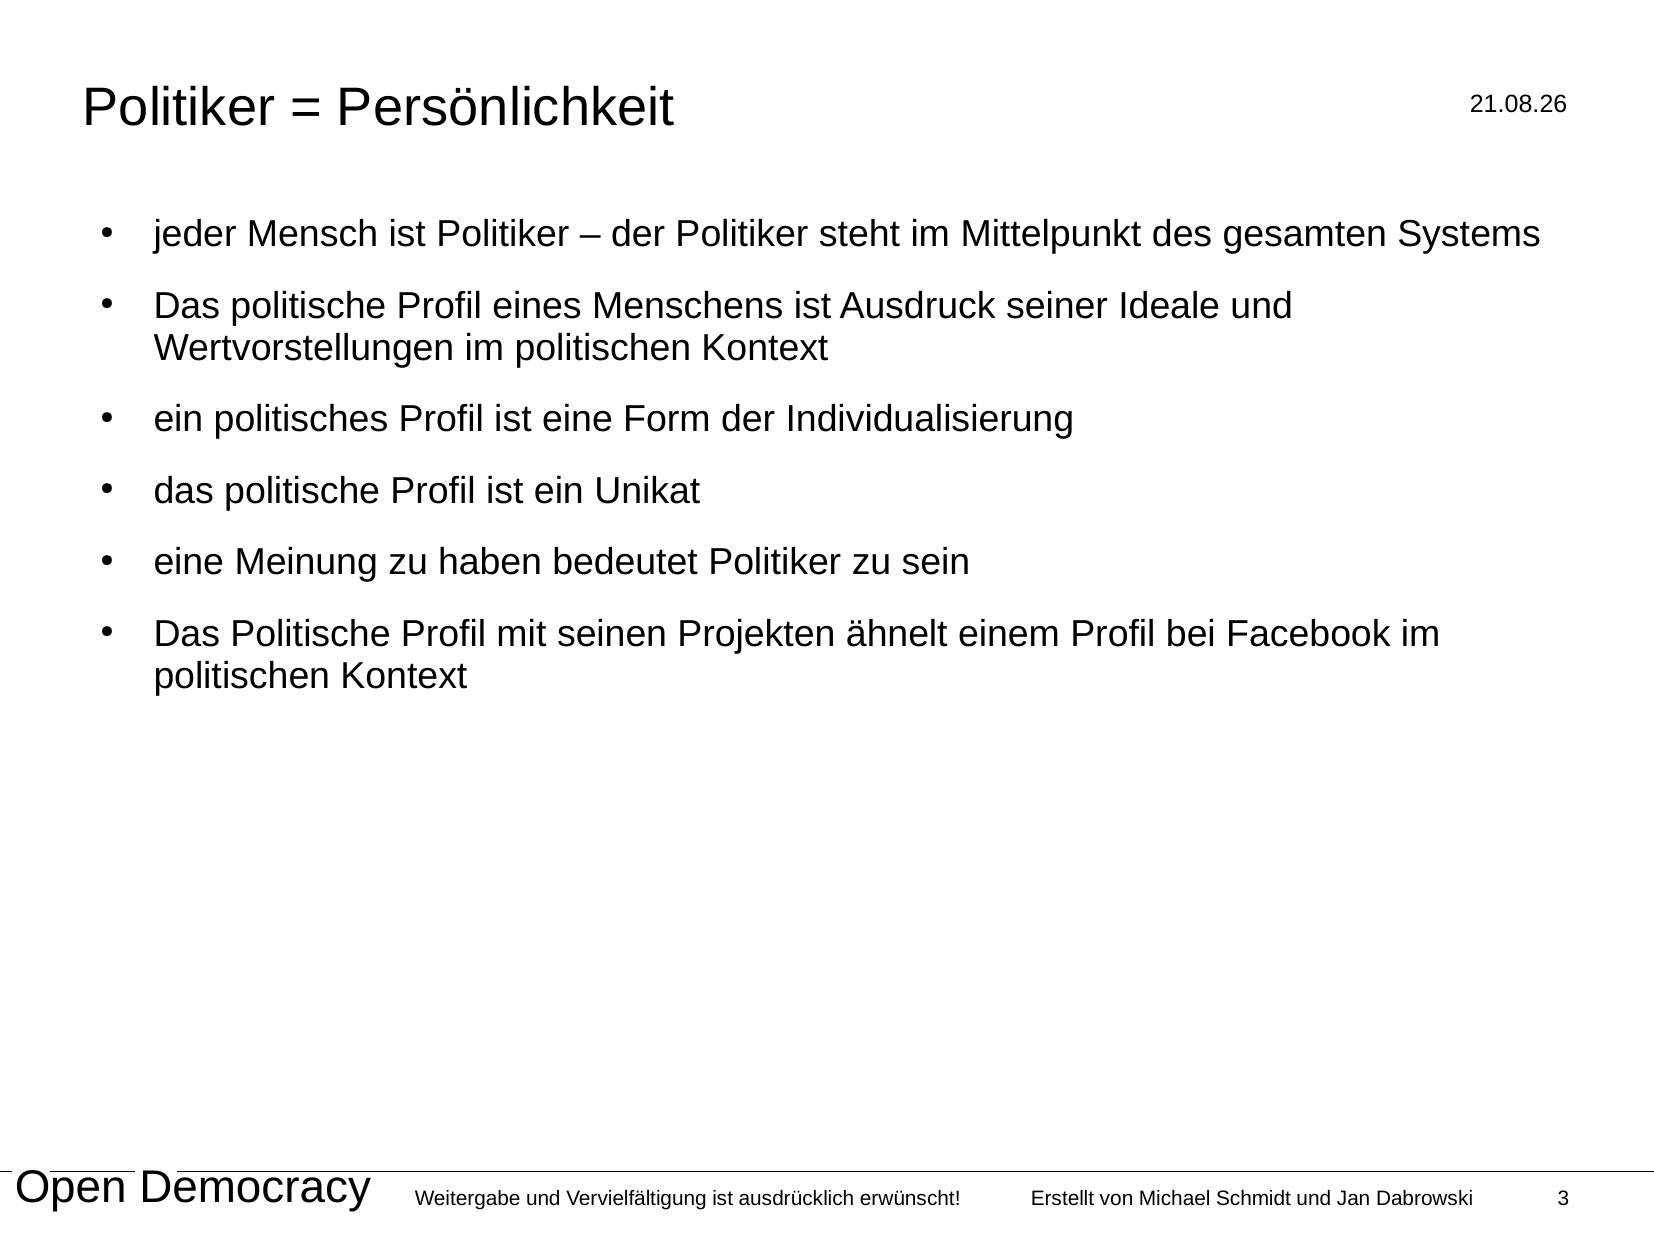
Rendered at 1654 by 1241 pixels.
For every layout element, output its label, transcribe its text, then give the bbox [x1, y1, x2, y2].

title Politiker = Persönlichkeit [82, 59, 1359, 155]
list jeder Mensch ist Politiker – der Politiker steht im Mittelpunkt des gesamten Systems Das politische Profil eines Menschens ist Ausdruck seiner Ideale und Wertvorstellungen im politischen Kontext ein politisches Profil ist eine Form der Individualisierung das politische Profil ist ein Unikat eine Meinung zu haben bedeutet Politiker zu sein Das Politische Profil mit seinen Projekten ähnelt einem Profil bei Facebook im politischen Kontext [82, 212, 1571, 1109]
